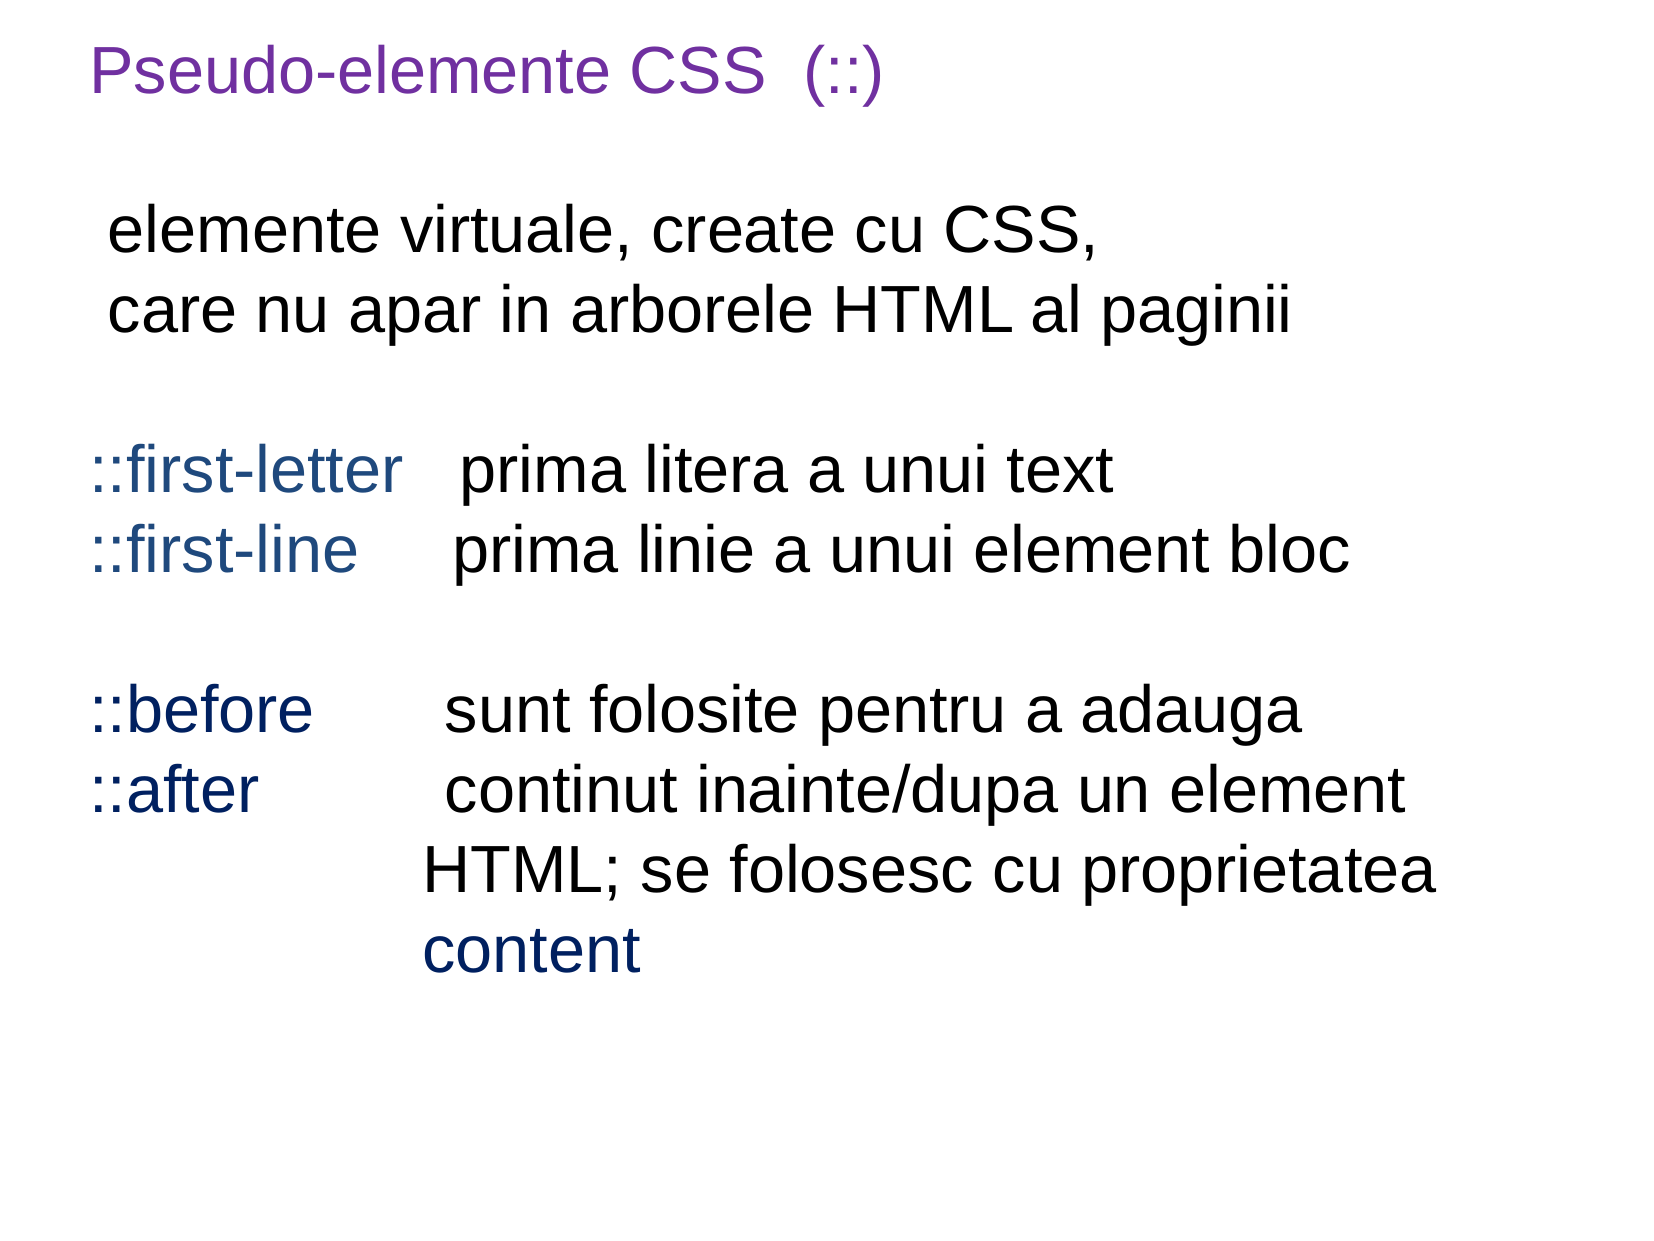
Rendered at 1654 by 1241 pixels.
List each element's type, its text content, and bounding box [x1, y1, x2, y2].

text_box Pseudo-elemente CSS (::) elemente virtuale, create cu CSS, care nu apar in arborele HTML al paginii ::first-letter prima litera a unui text ::first-line prima linie a unui element bloc ::before sunt folosite pentru a adauga ::after continut inainte/dupa un element HTML; se folosesc cu proprietatea content [74, 19, 1453, 1074]
